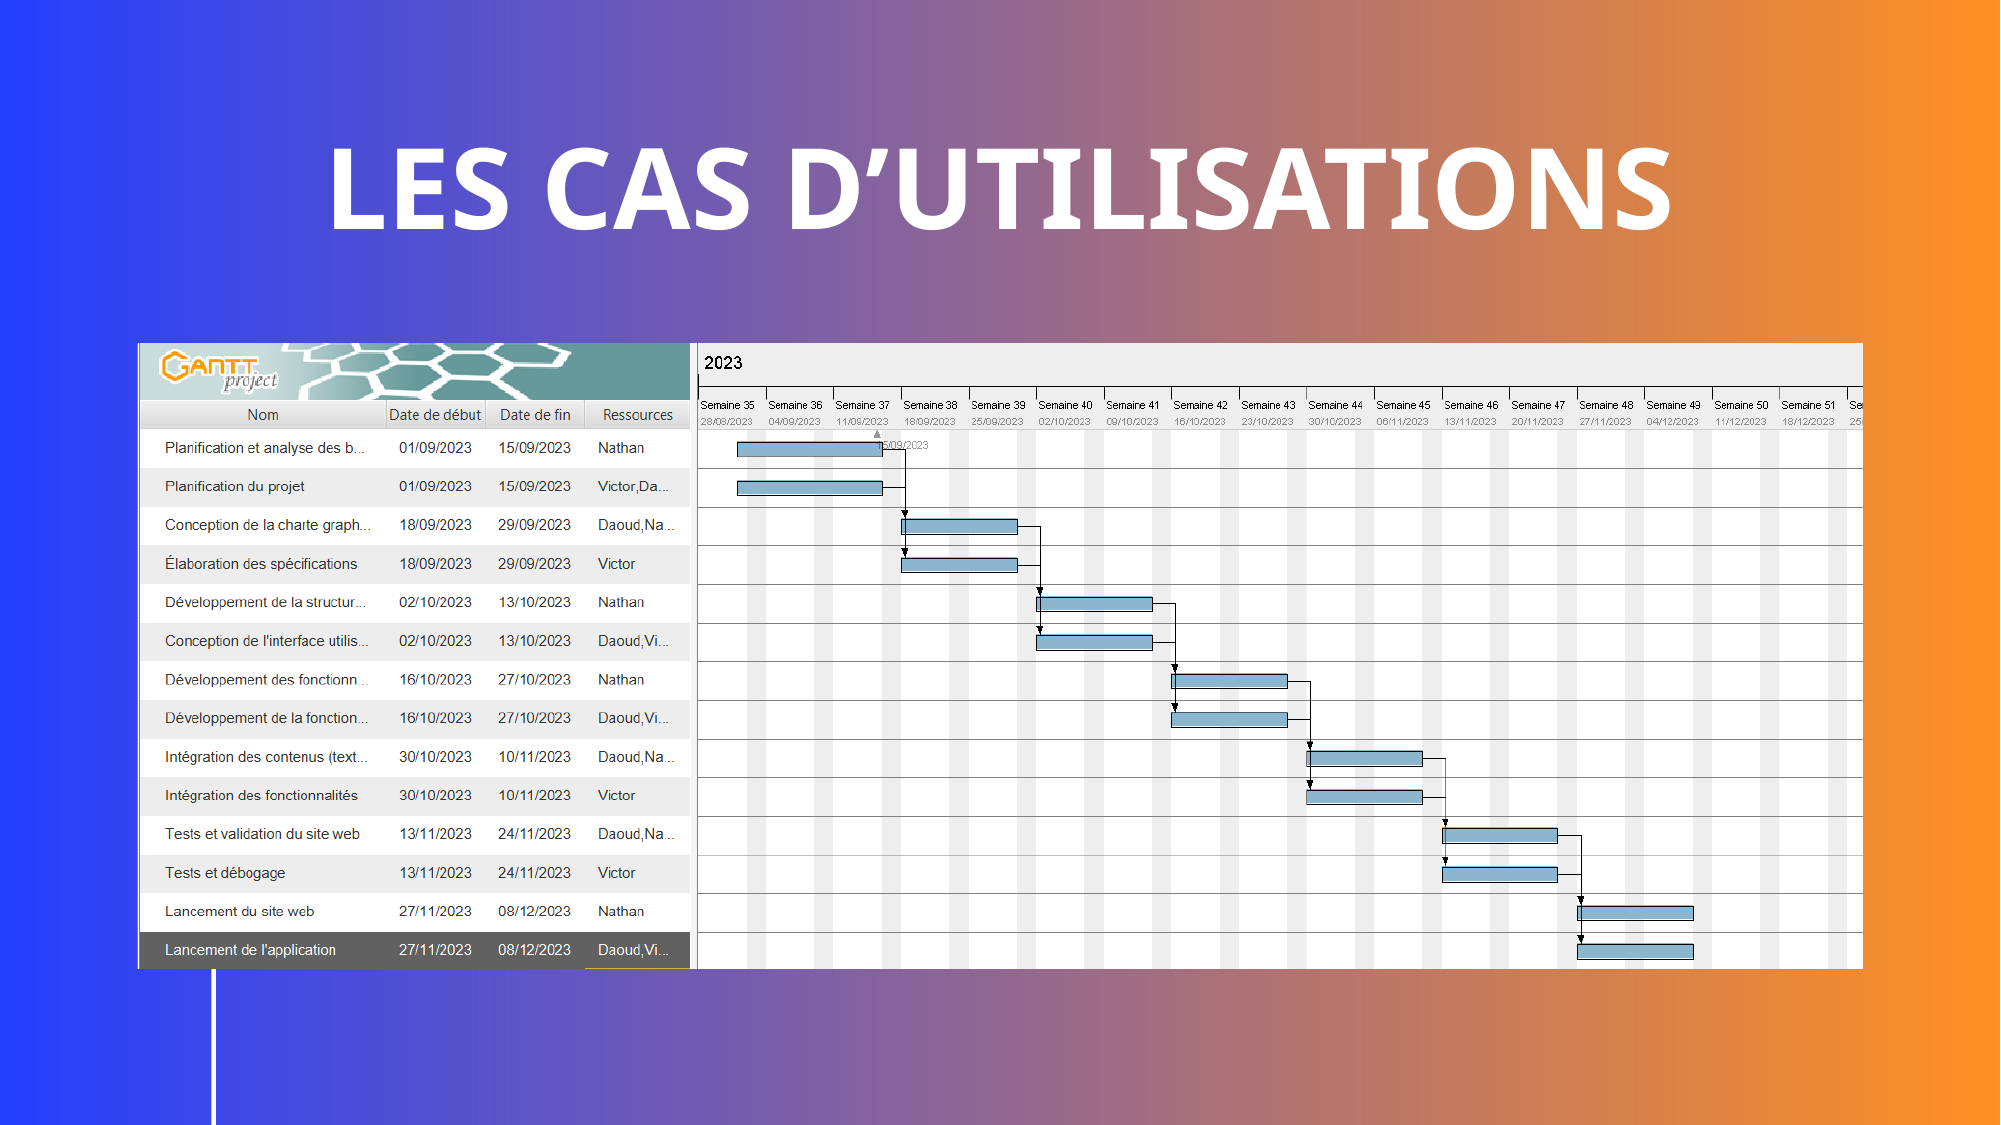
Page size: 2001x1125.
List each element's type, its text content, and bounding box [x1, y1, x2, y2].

title Les cas d’utilisations [170, 97, 1830, 262]
picture [137, 343, 1863, 969]
